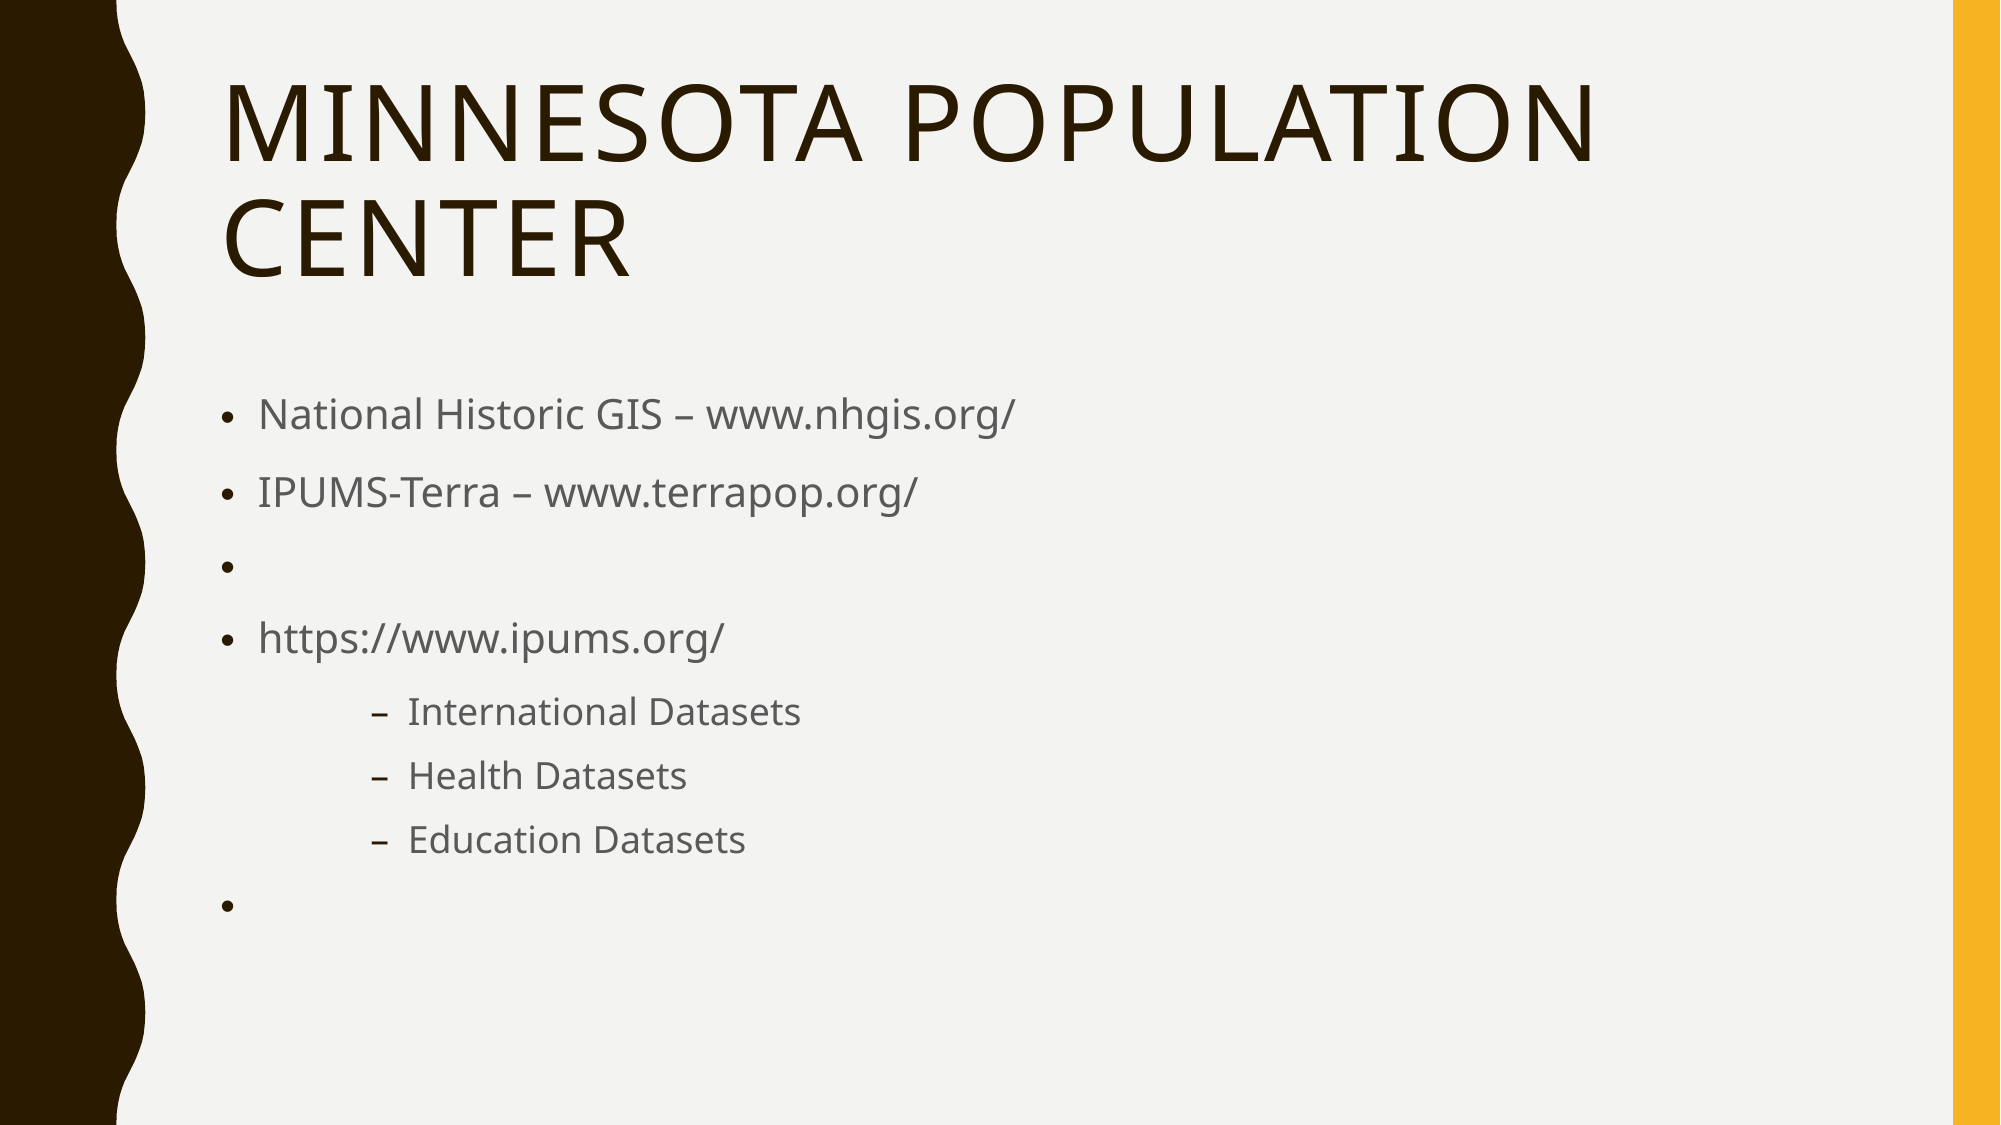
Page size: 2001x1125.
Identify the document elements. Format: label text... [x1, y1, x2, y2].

list National Historic GIS – www.nhgis.org/ IPUMS-Terra – www.terrapop.org/ https://www.ipums.org/ International Datasets Health Datasets Education Datasets [205, 375, 1876, 965]
title Minnesota Population Center [205, 62, 1876, 308]
